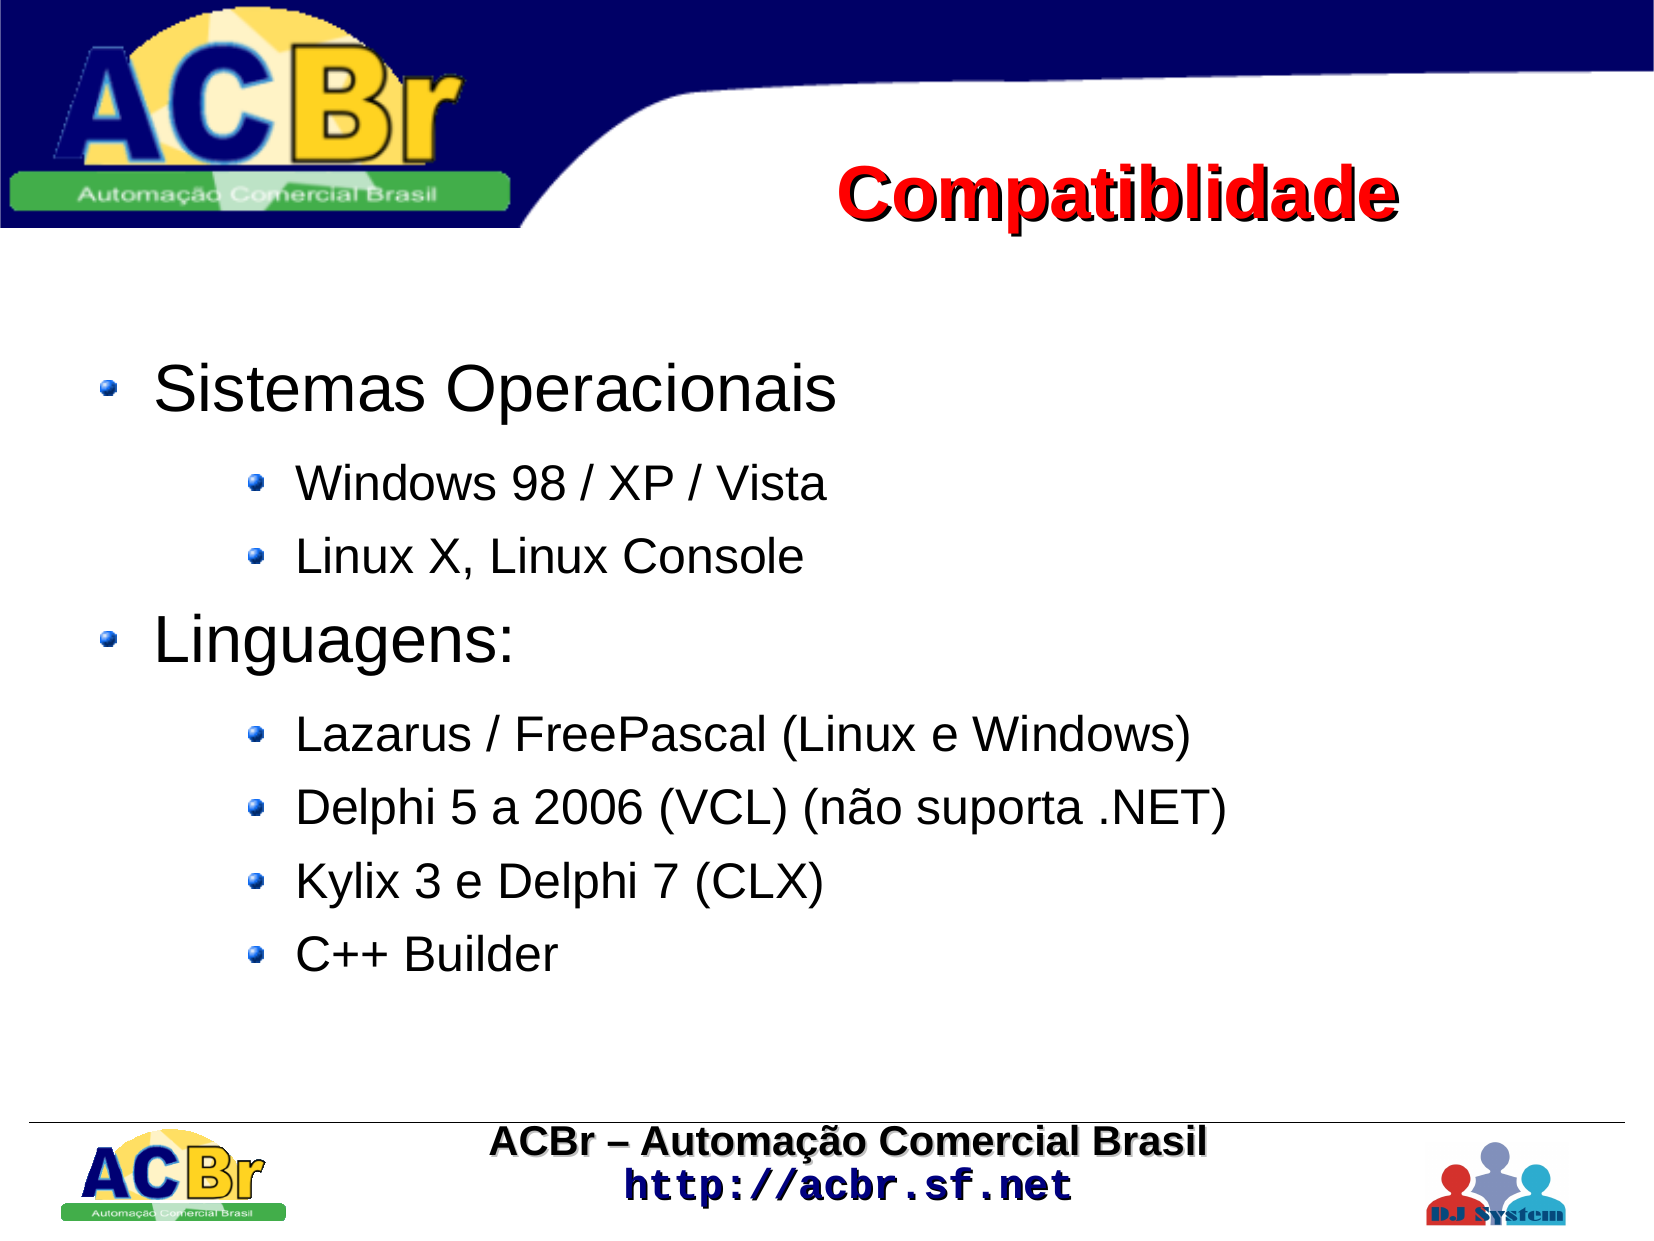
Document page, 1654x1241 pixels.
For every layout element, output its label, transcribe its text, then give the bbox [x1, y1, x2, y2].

picture [1425, 1142, 1569, 1227]
picture [59, 1127, 287, 1224]
list Sistemas Operacionais Windows 98 / XP / Vista Linux X, Linux Console Linguagens: Lazarus / FreePascal (Linux e Windows) Delphi 5 a 2006 (VCL) (não suporta .NET) Kylix 3 e Delphi 7 (CLX) C++ Builder [82, 350, 1571, 1094]
picture [0, 0, 1654, 228]
title Compatiblidade [604, 108, 1631, 277]
